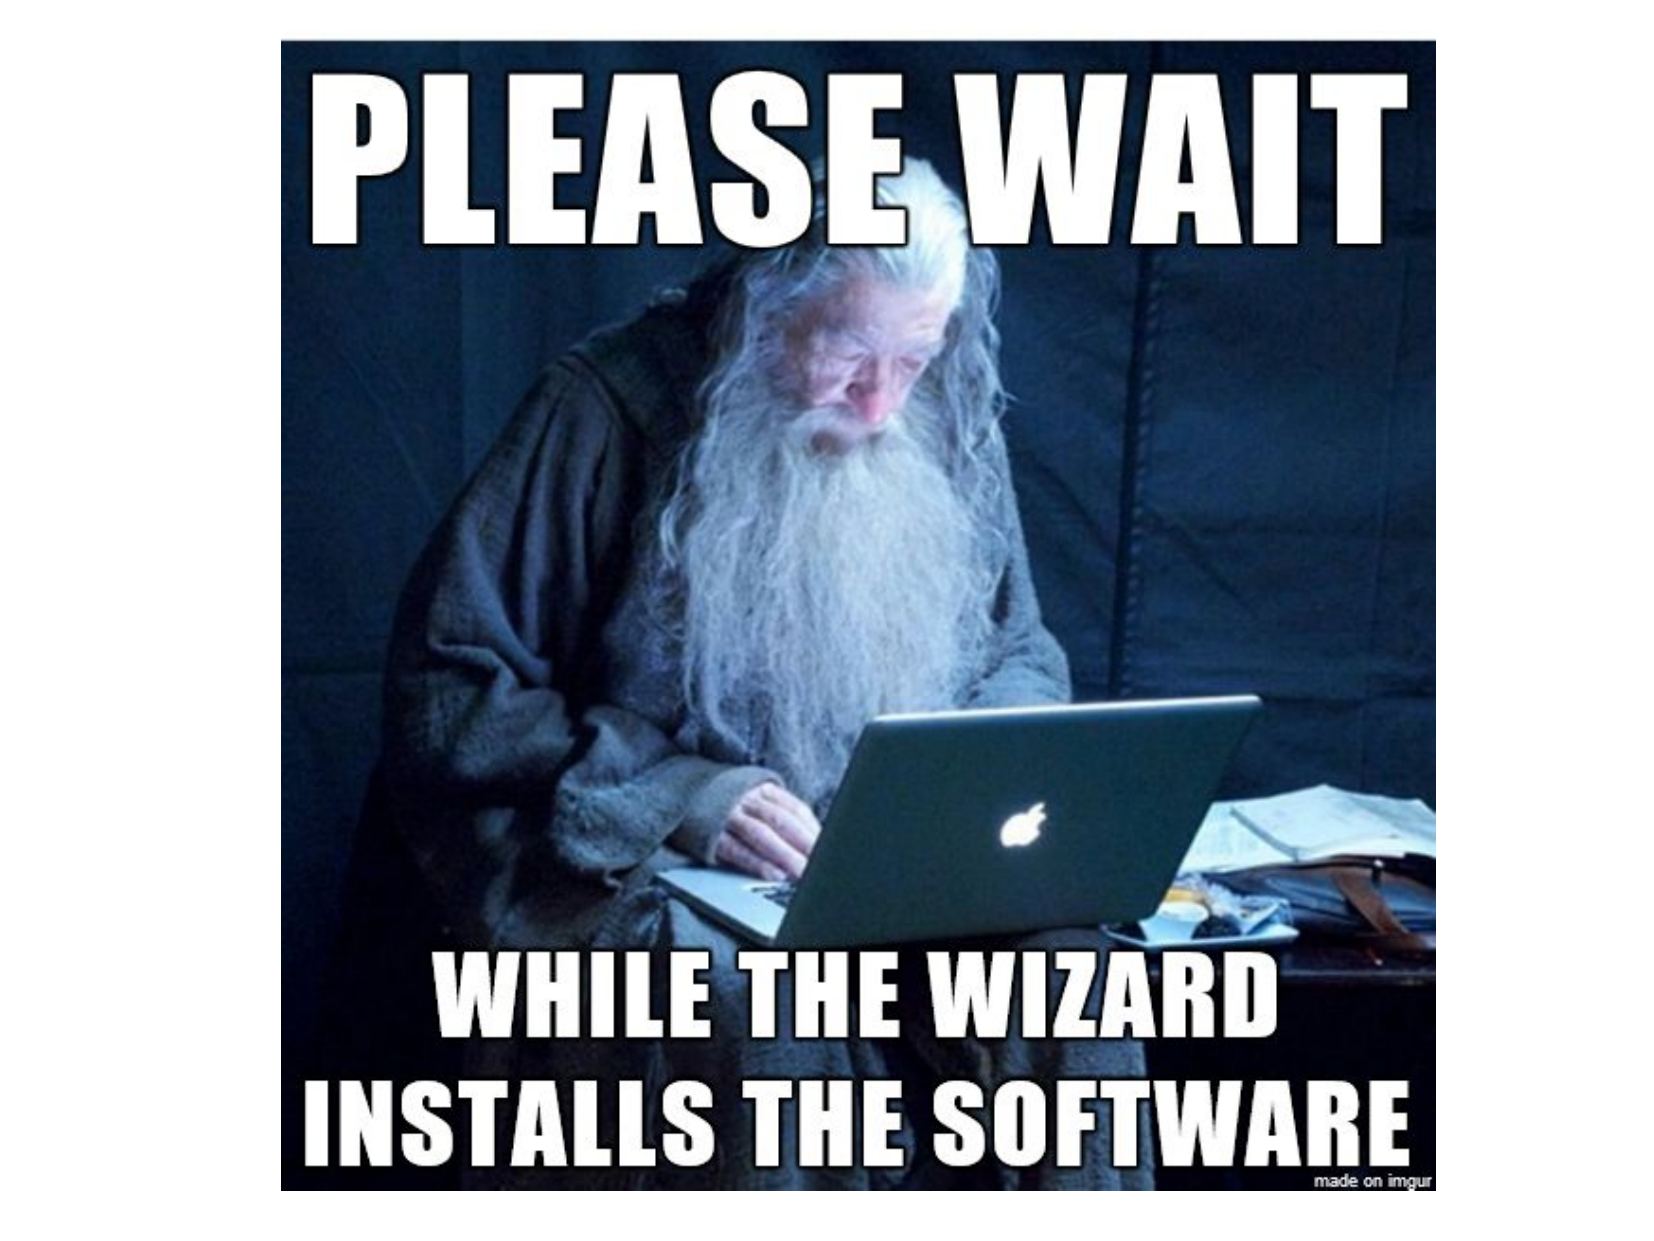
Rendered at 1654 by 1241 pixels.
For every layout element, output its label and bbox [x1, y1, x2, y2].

picture [281, 30, 1436, 1191]
